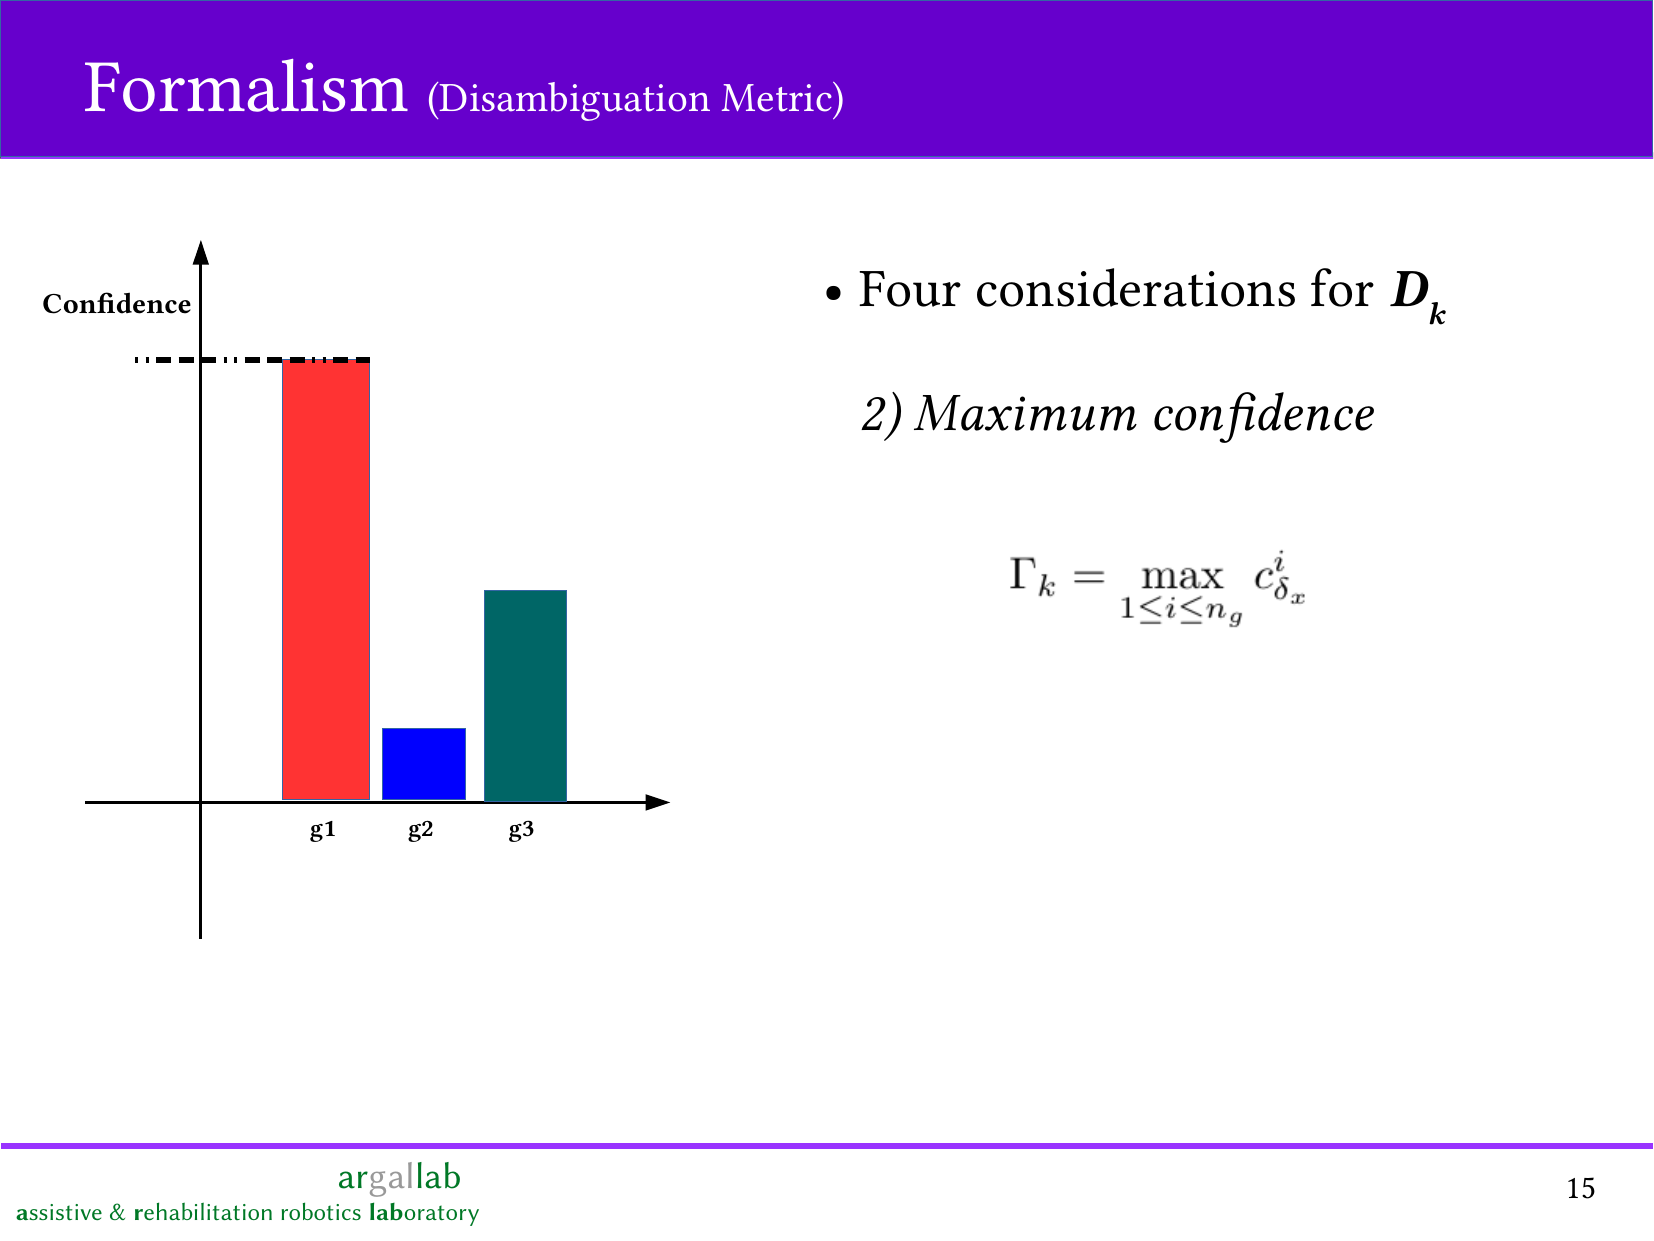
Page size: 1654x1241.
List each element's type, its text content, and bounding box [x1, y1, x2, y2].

picture [973, 517, 1322, 649]
text_box [382, 728, 466, 800]
text_box Formalism (Disambiguation Metric) [69, 36, 1621, 138]
text_box g2 [393, 807, 494, 937]
text_box [484, 590, 567, 802]
text_box Four considerations for Dk [809, 250, 1653, 374]
text_box 2) Maximum confidence [809, 374, 1653, 733]
text_box g3 [494, 807, 644, 937]
text_box [282, 359, 370, 800]
text_box Confidence [27, 280, 206, 329]
text_box g1 [295, 807, 393, 937]
